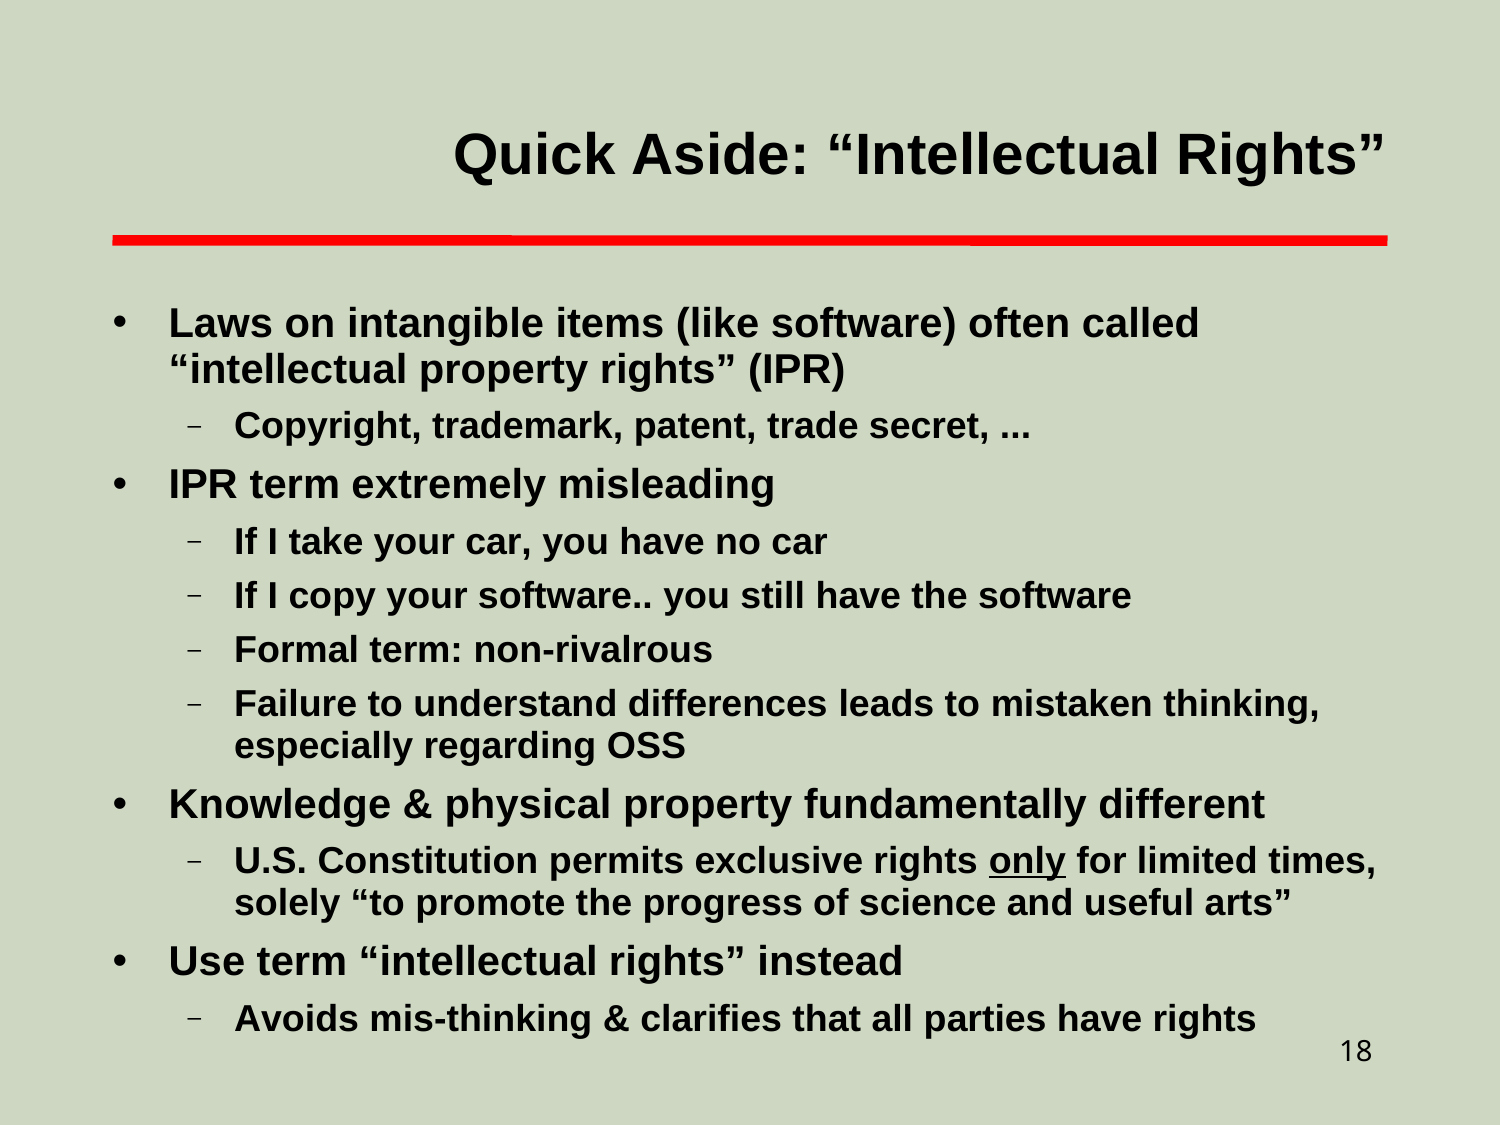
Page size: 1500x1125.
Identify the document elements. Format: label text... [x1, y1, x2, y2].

title Quick Aside: “Intellectual Rights” [337, 93, 1388, 217]
list Laws on intangible items (like software) often called “intellectual property rights” (IPR) Copyright, trademark, patent, trade secret, ... IPR term extremely misleading If I take your car, you have no car If I copy your software.. you still have the software Formal term: non-rivalrous Failure to understand differences leads to mistaken thinking, especially regarding OSS Knowledge & physical property fundamentally different U.S. Constitution permits exclusive rights only for limited times, solely “to promote the progress of science and useful arts” Use term “intellectual rights” instead Avoids mis-thinking & clarifies that all parties have rights [112, 299, 1388, 1084]
